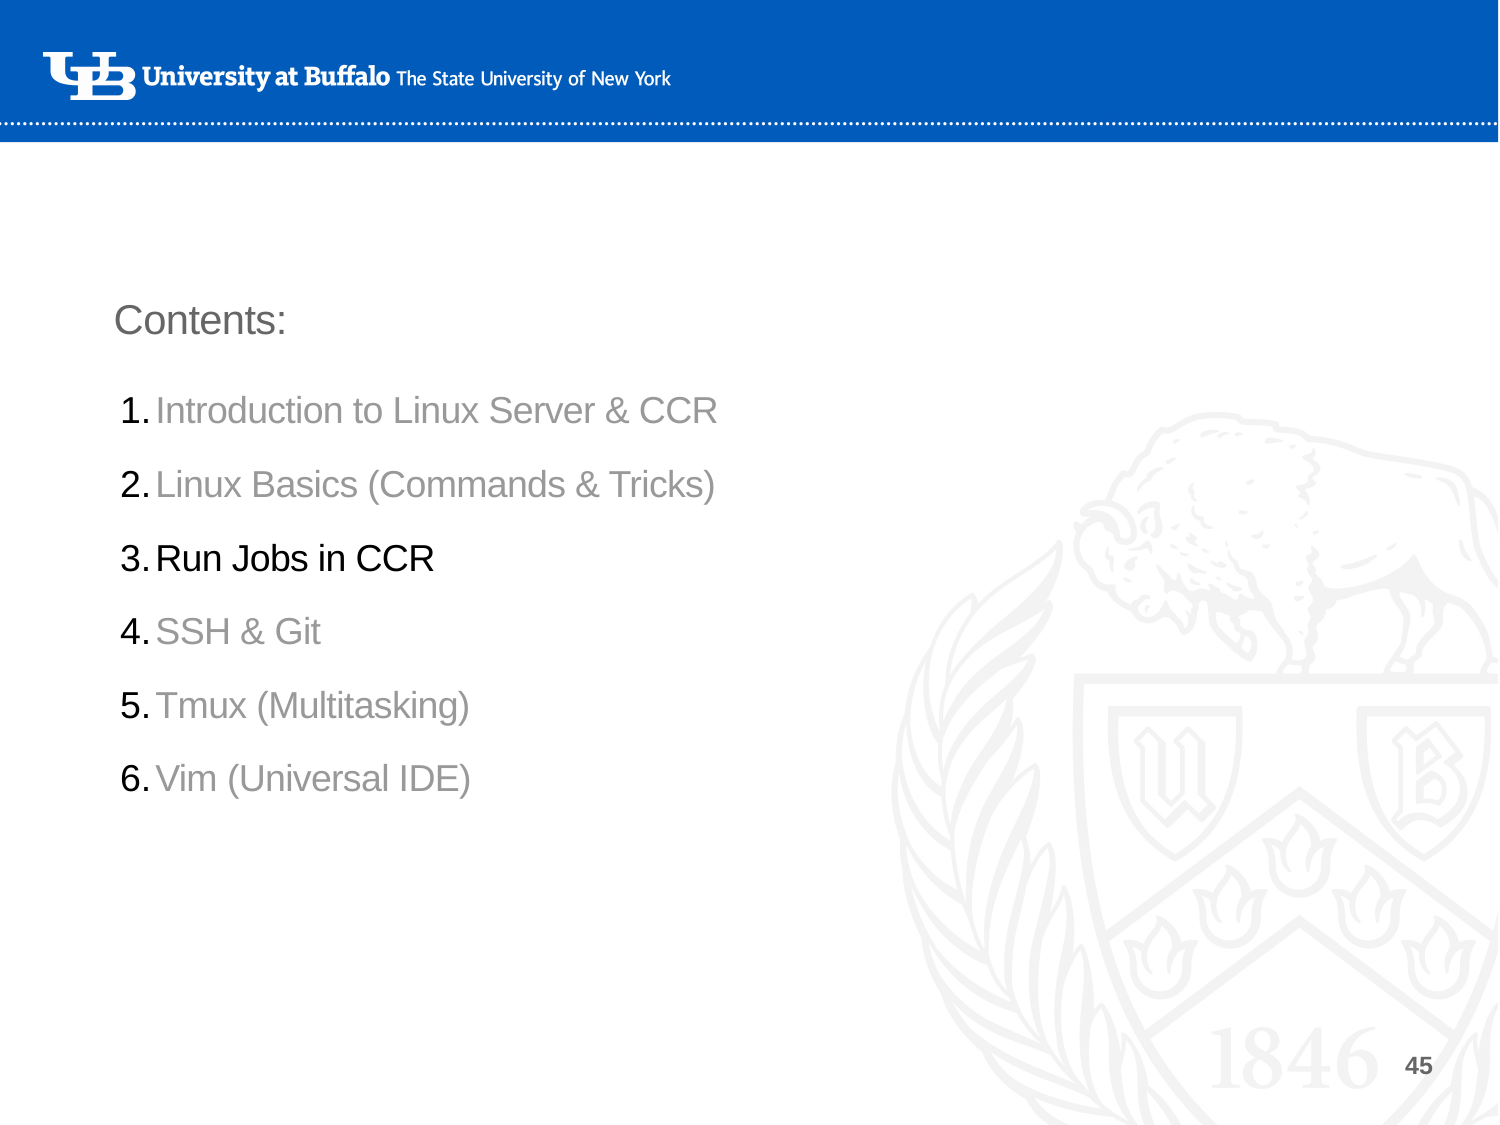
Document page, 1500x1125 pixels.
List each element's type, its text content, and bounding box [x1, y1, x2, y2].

text_box Introduction to Linux Server & CCR Linux Basics (Commands & Tricks) Run Jobs in CCR SSH & Git Tmux (Multitasking) Vim (Universal IDE) [90, 383, 1404, 841]
text_box Contents: [98, 285, 325, 357]
picture [0, 0, 1499, 1125]
